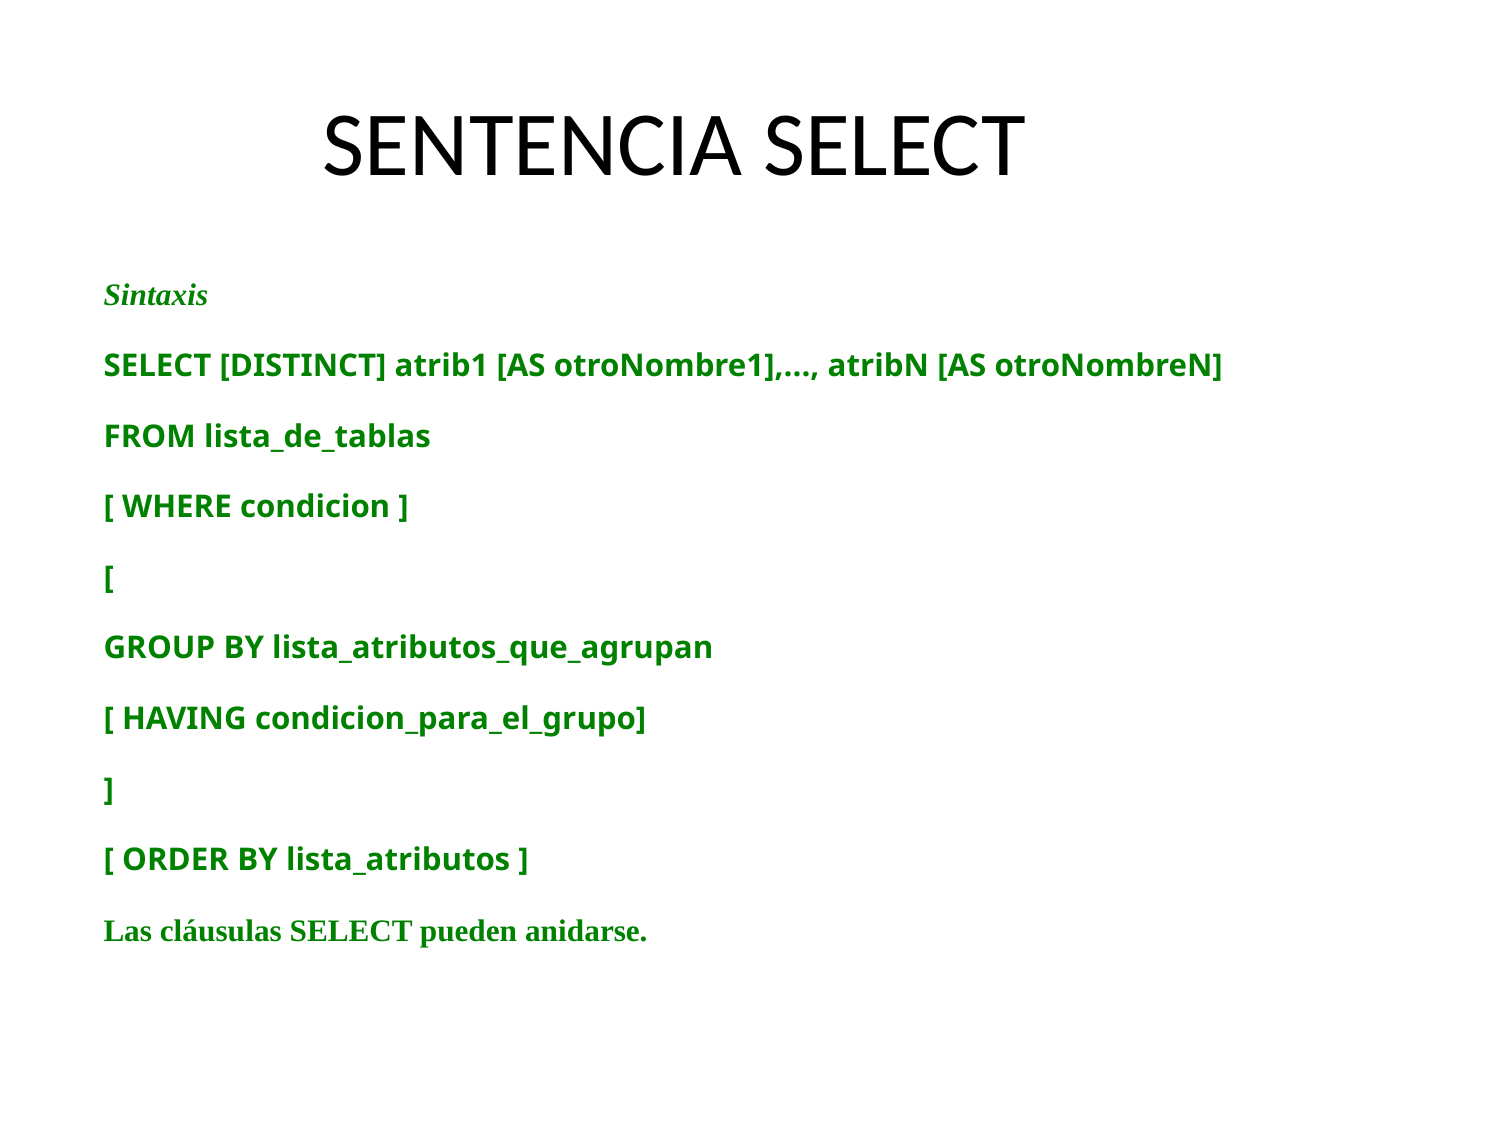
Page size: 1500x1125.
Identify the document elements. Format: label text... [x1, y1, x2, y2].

title SENTENCIA SELECT [0, 45, 1351, 233]
list Sintaxis SELECT [DISTINCT] atrib1 [AS otroNombre1],..., atribN [AS otroNombreN] FROM lista_de_tablas [ WHERE condicion ] [ GROUP BY lista_atributos_que_agrupan [ HAVING condicion_para_el_grupo] ] [ ORDER BY lista_atributos ] Las cláusulas SELECT pueden anidarse. [0, 263, 1351, 1017]
